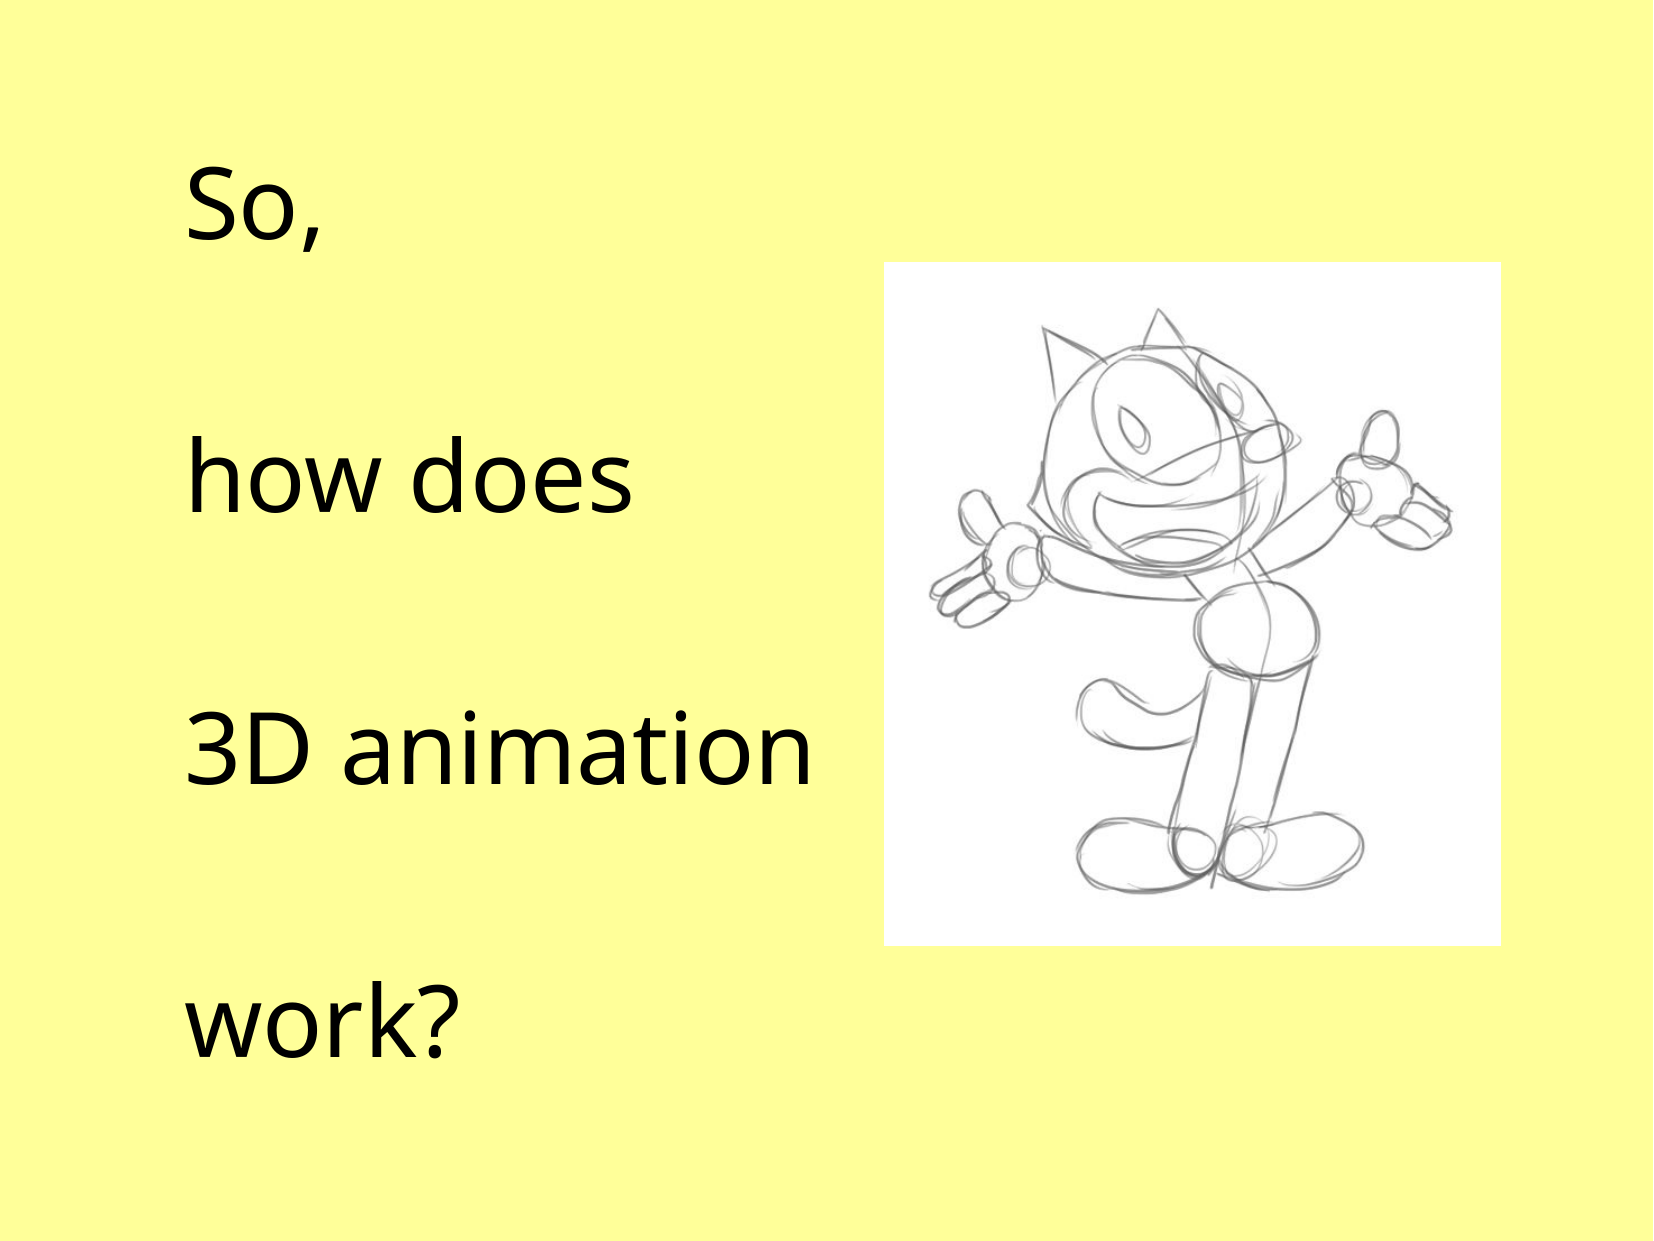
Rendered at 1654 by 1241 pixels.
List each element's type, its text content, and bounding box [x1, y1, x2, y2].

text_box So, how does 3D animation work? [169, 125, 773, 981]
picture [884, 262, 1501, 946]
